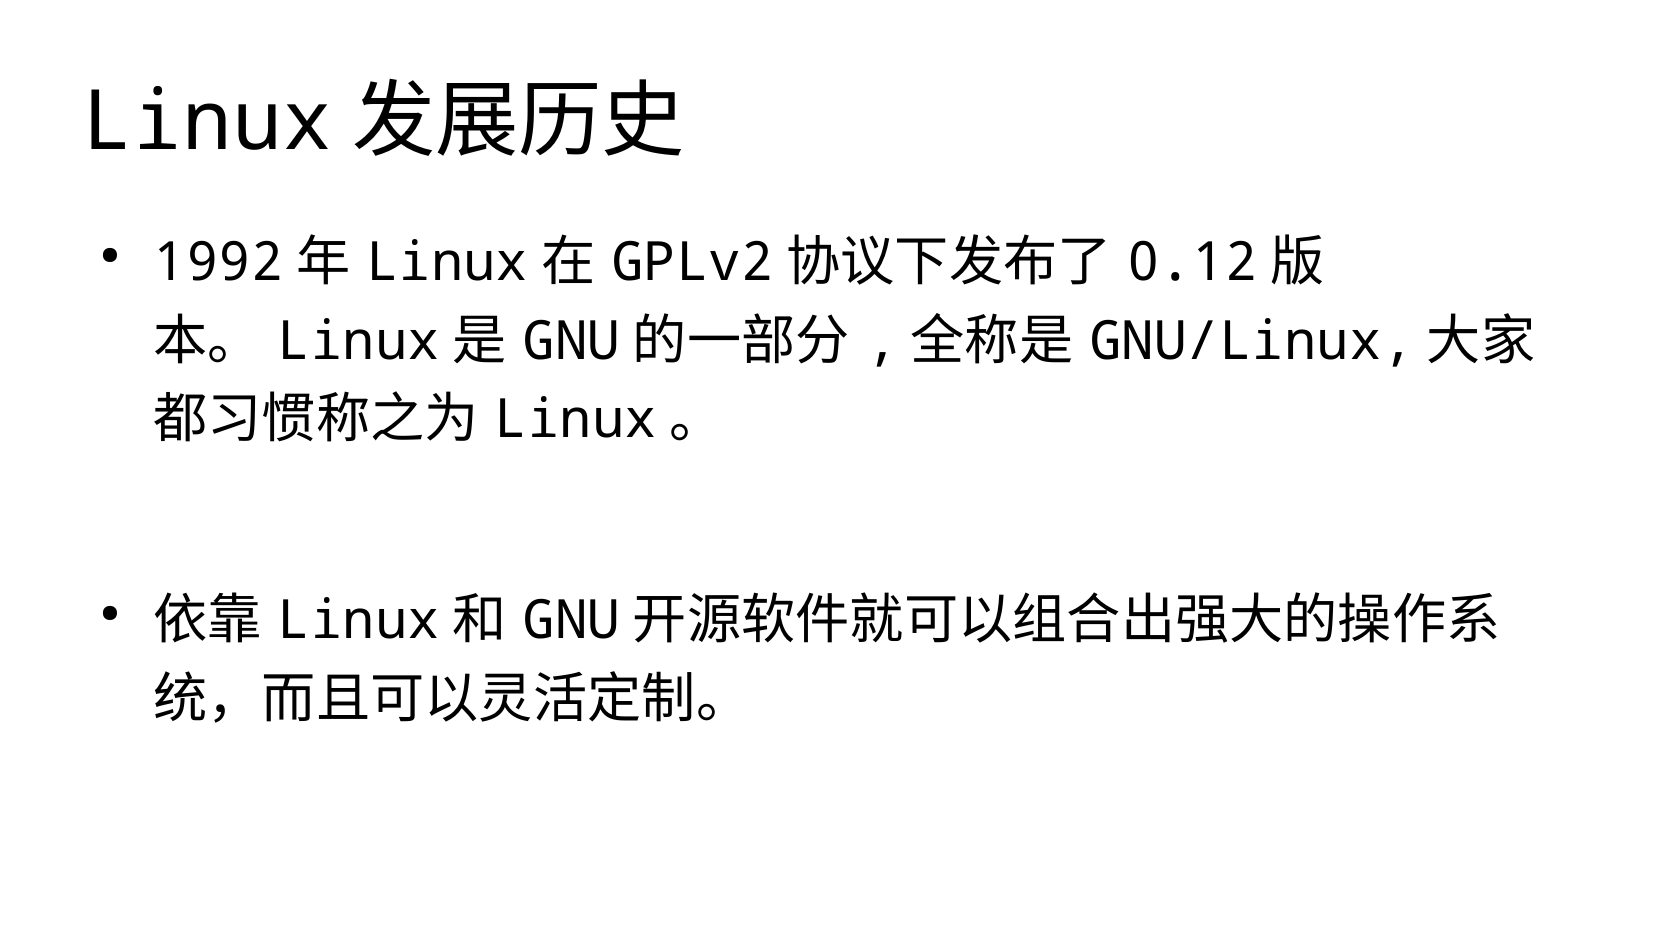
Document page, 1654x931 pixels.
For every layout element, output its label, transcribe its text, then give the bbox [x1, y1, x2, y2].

list 1992年Linux在GPLv2协议下发布了0.12版本。Linux是GNU的一部分,全称是GNU/Linux,大家都习惯称之为Linux。 依靠Linux和GNU开源软件就可以组合出强大的操作系统，而且可以灵活定制。 [82, 217, 1571, 780]
title Linux发展历史 [82, 37, 1571, 189]
